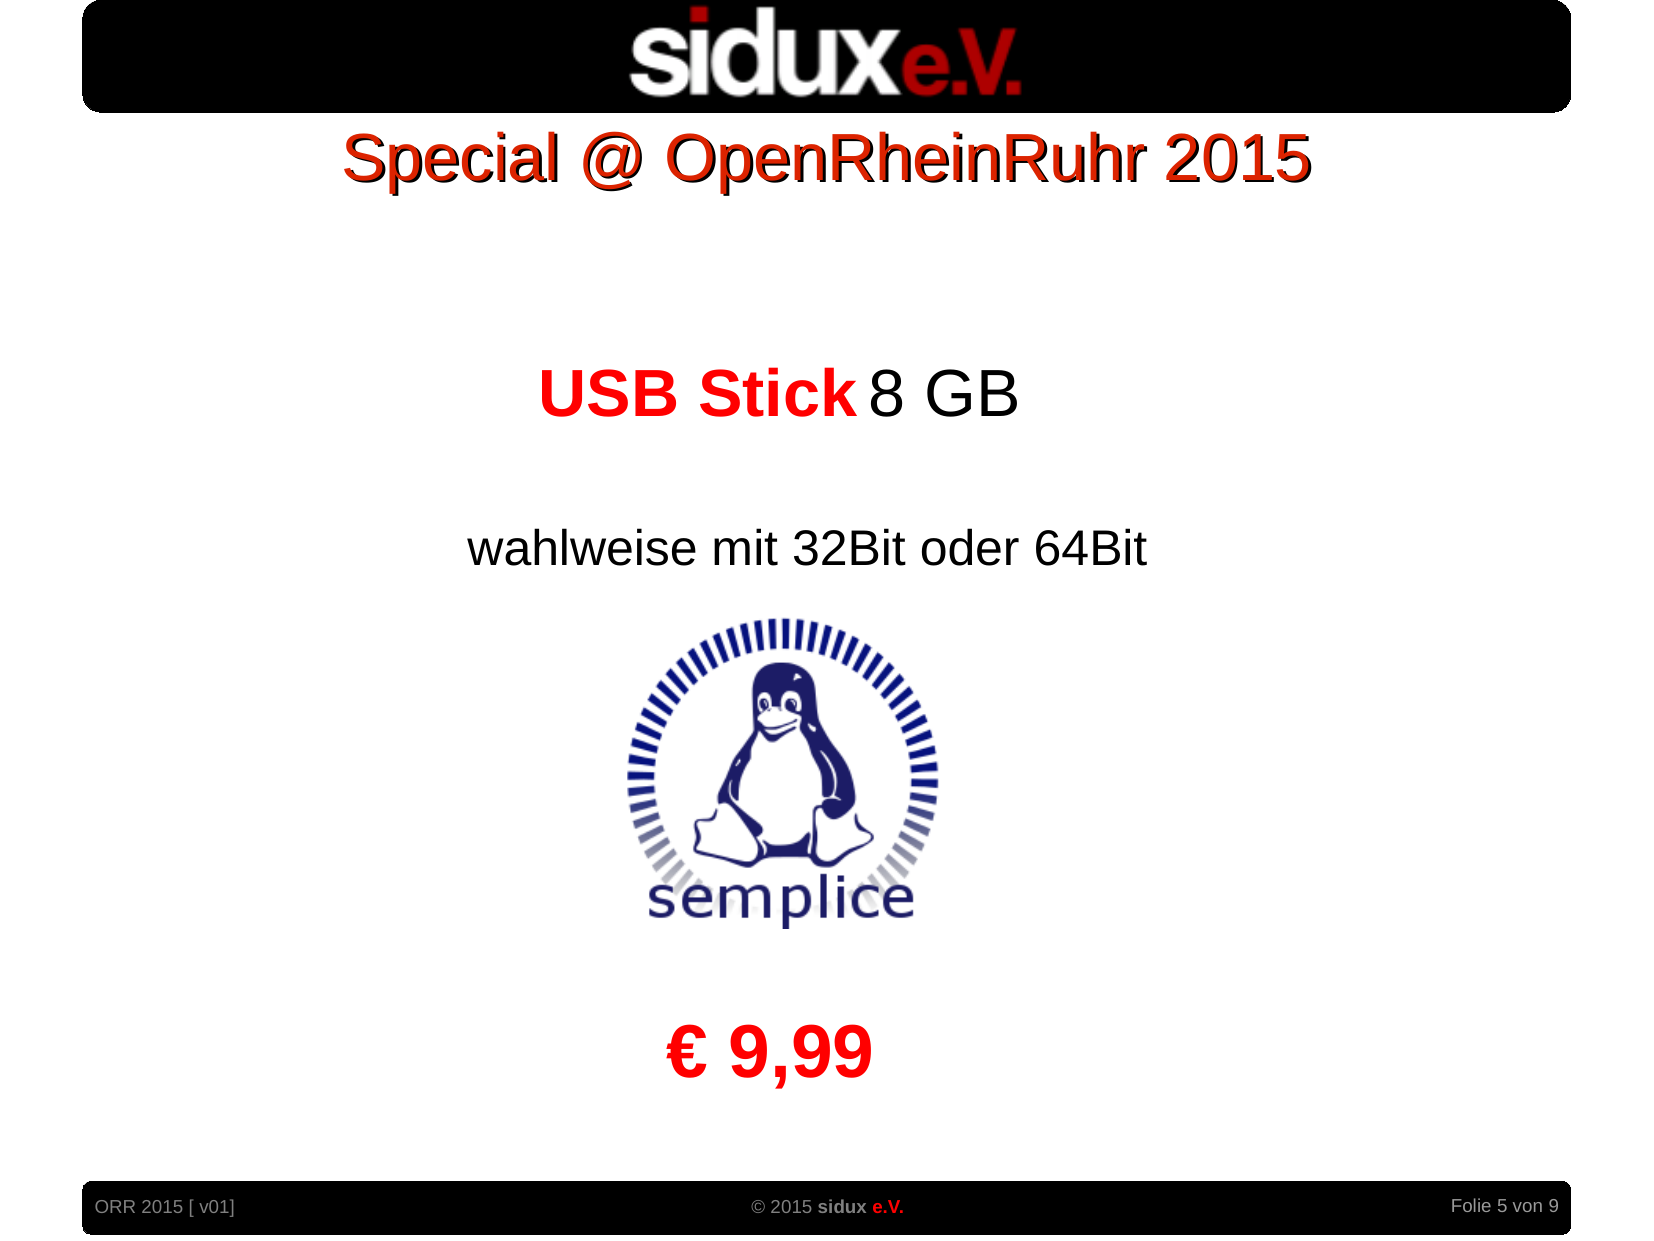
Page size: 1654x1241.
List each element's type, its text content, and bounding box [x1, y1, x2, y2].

text_box USB Stick 8 GB wahlweise mit 32Bit oder 64Bit € 9,99 [82, 224, 1571, 1170]
text_box Special @ OpenRheinRuhr 2015 [82, 112, 1571, 213]
picture [626, 616, 940, 929]
picture [609, 0, 1028, 110]
